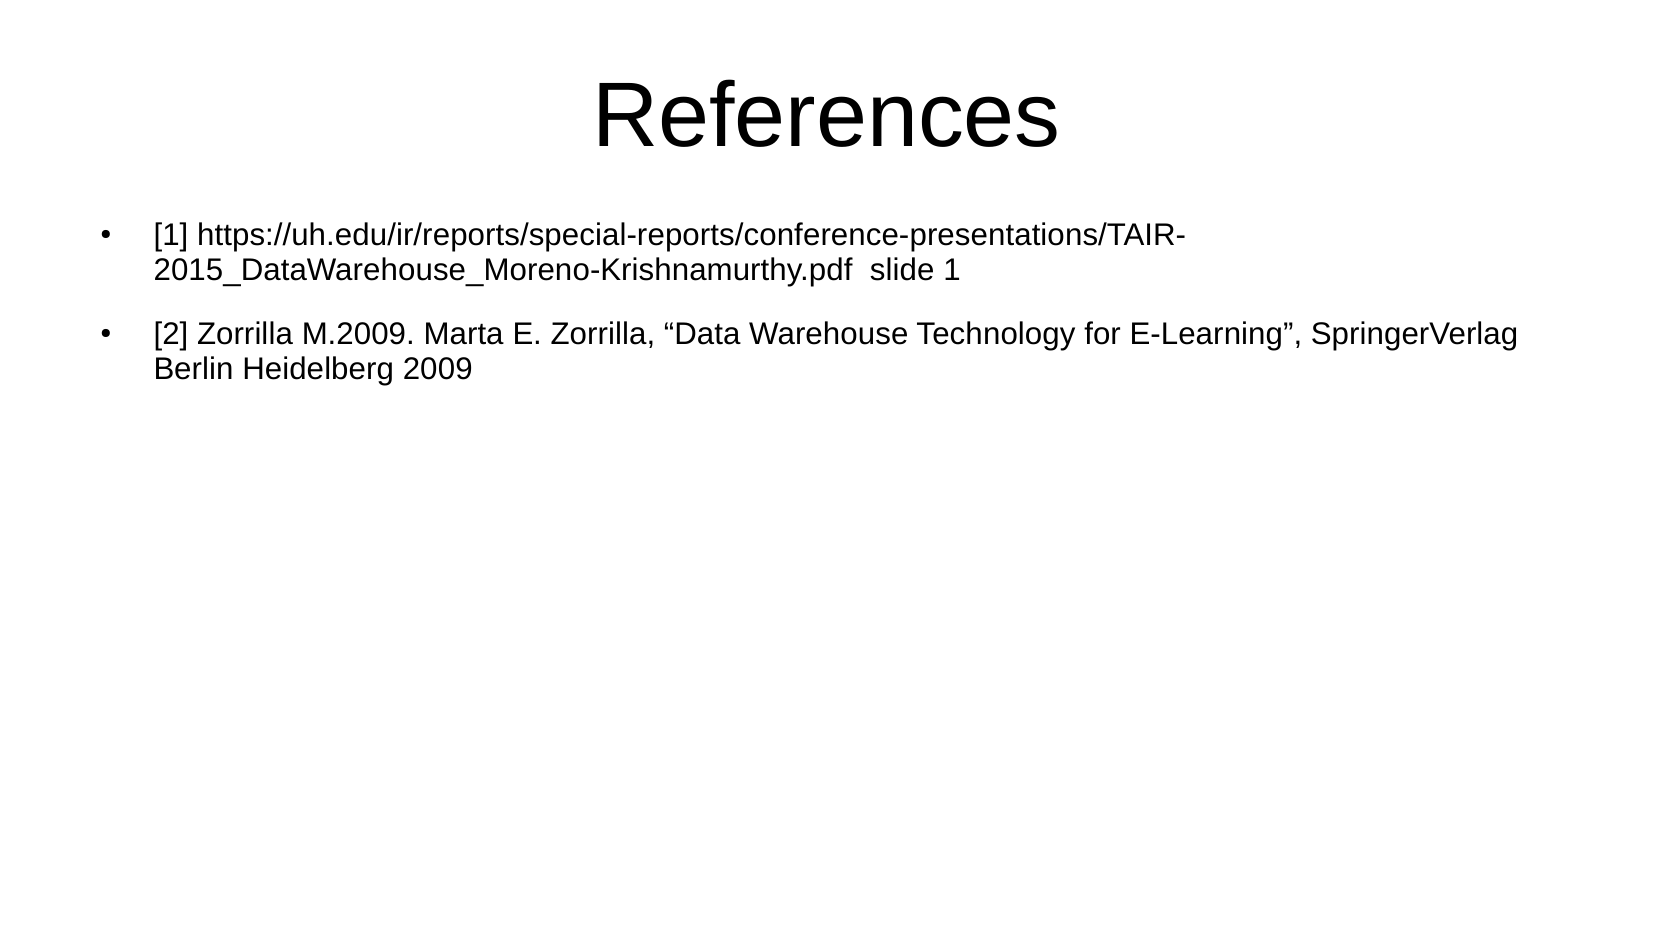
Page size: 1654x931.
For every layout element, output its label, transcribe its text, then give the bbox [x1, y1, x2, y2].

list [1] https://uh.edu/ir/reports/special-reports/conference-presentations/TAIR-2015_DataWarehouse_Moreno-Krishnamurthy.pdf slide 1 [2] Zorrilla M.2009. Marta E. Zorrilla, “Data Warehouse Technology for E-Learning”, SpringerVerlag Berlin Heidelberg 2009 [82, 217, 1571, 758]
title References [82, 37, 1571, 193]
